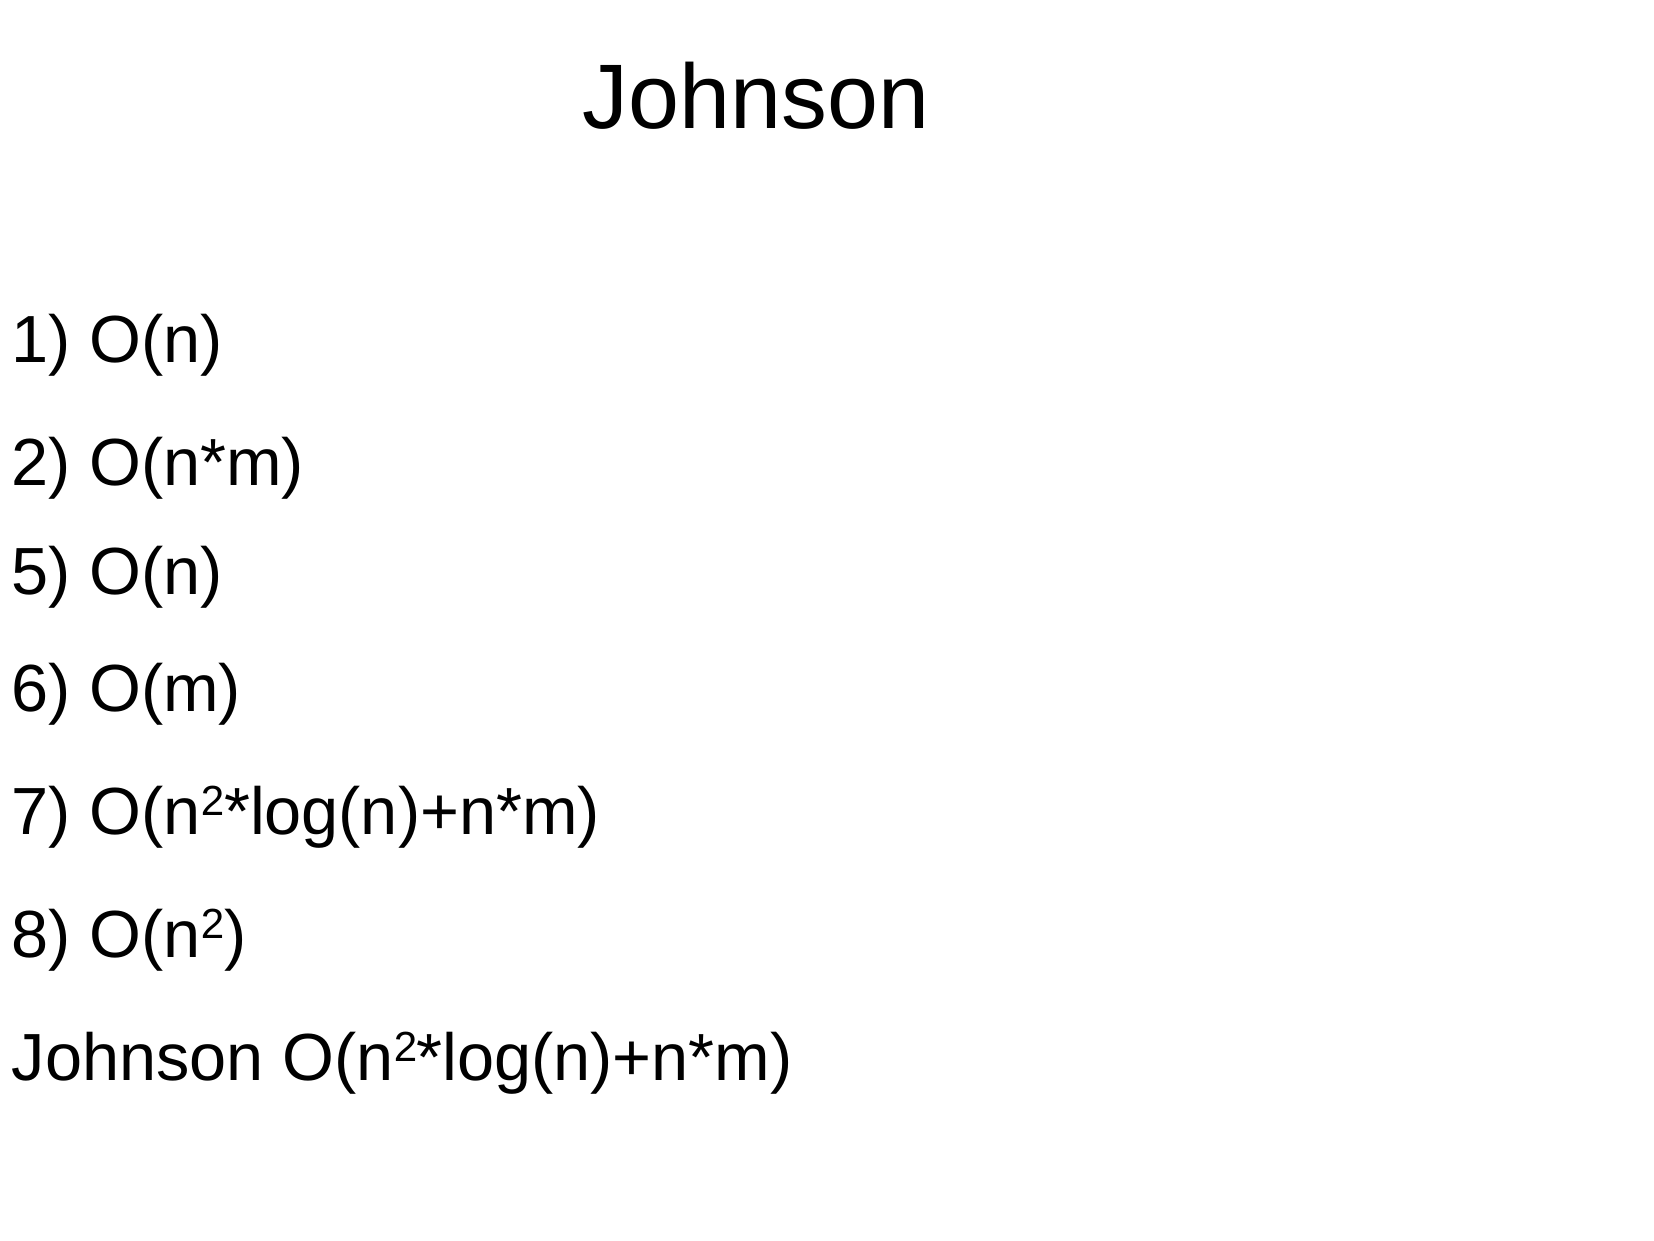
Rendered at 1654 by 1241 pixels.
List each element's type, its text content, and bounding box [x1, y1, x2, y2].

list 1) O(n)‏ 2) O(n*m)‏ 5) O(n) 6) O(m)‏ 7) O(n2*log(n)+n*m)‏ 8) O(n2)‏ Johnson O(n2*log(n)+n*m)‏ [11, 290, 1500, 1094]
title Johnson [11, 0, 1500, 193]
